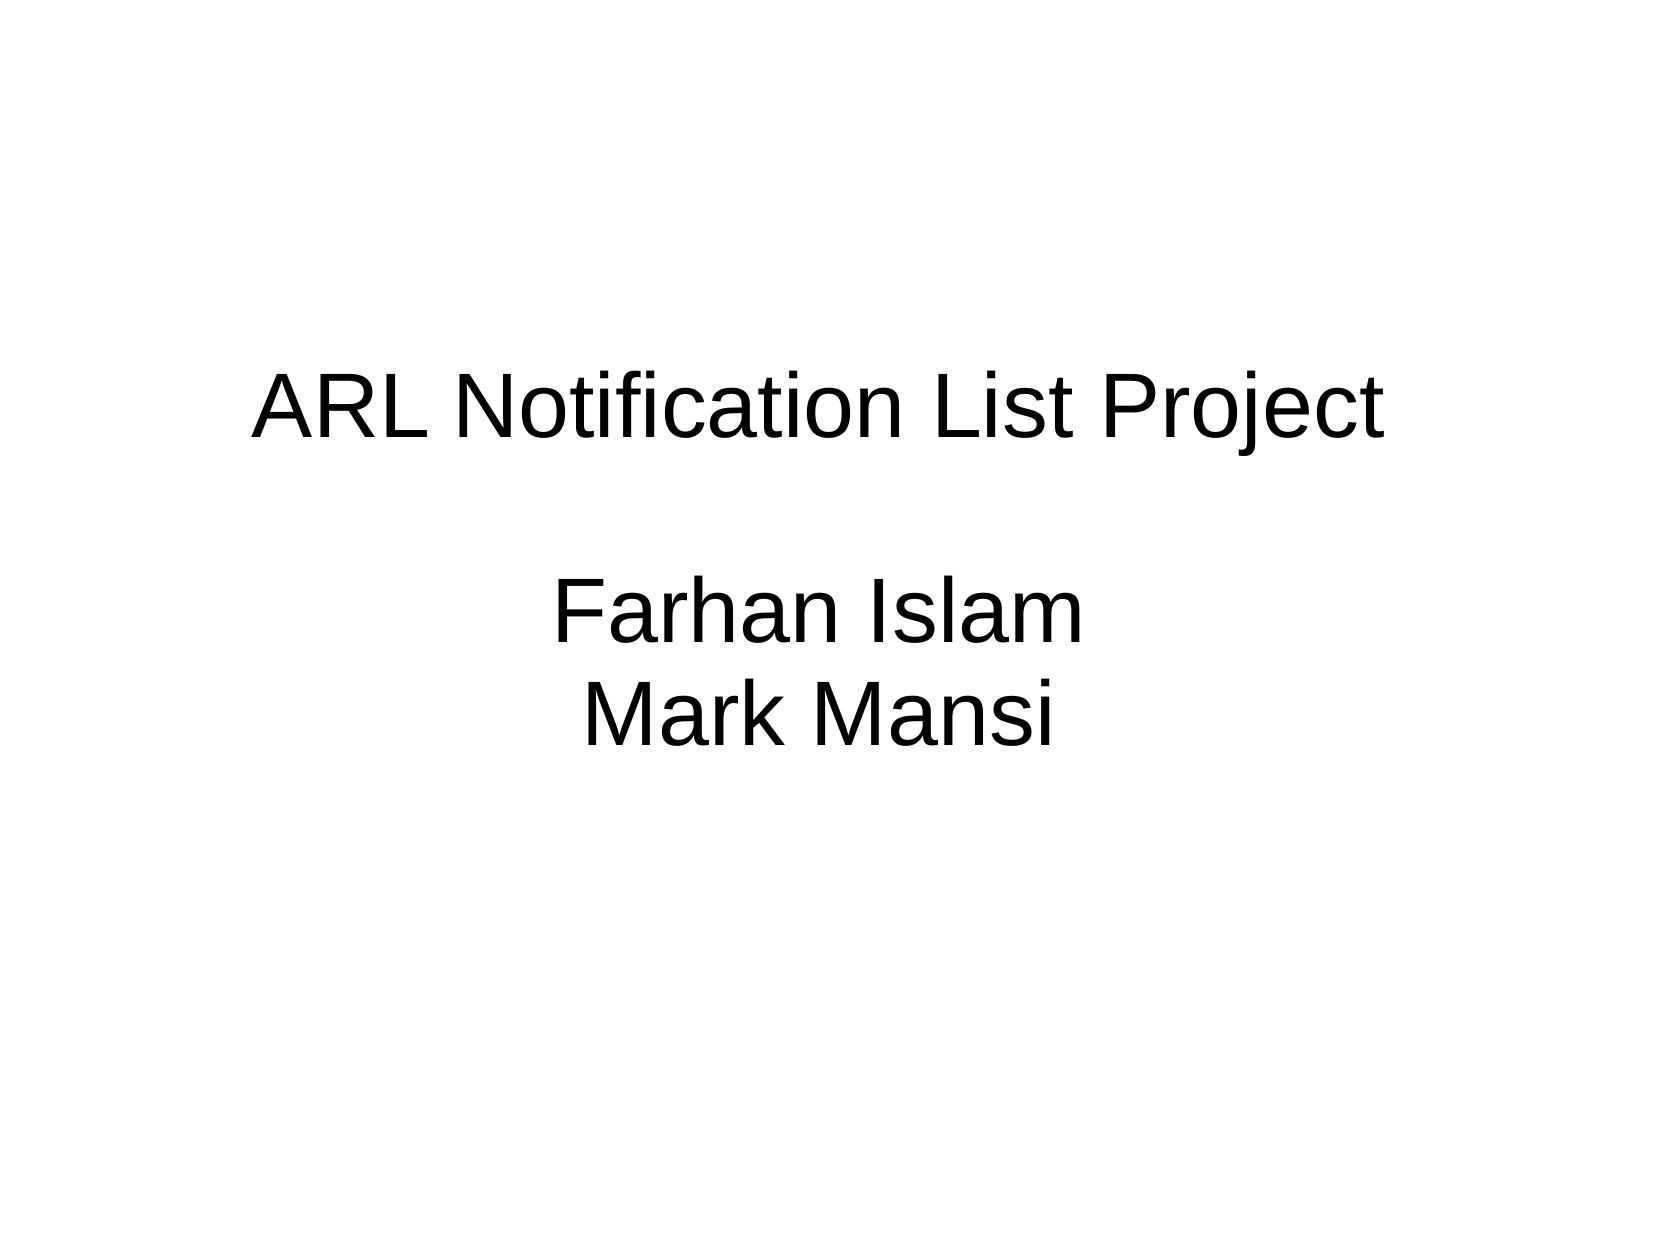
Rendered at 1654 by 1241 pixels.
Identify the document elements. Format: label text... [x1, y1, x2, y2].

title ARL Notification List Project Farhan Islam Mark Mansi [75, 354, 1564, 766]
